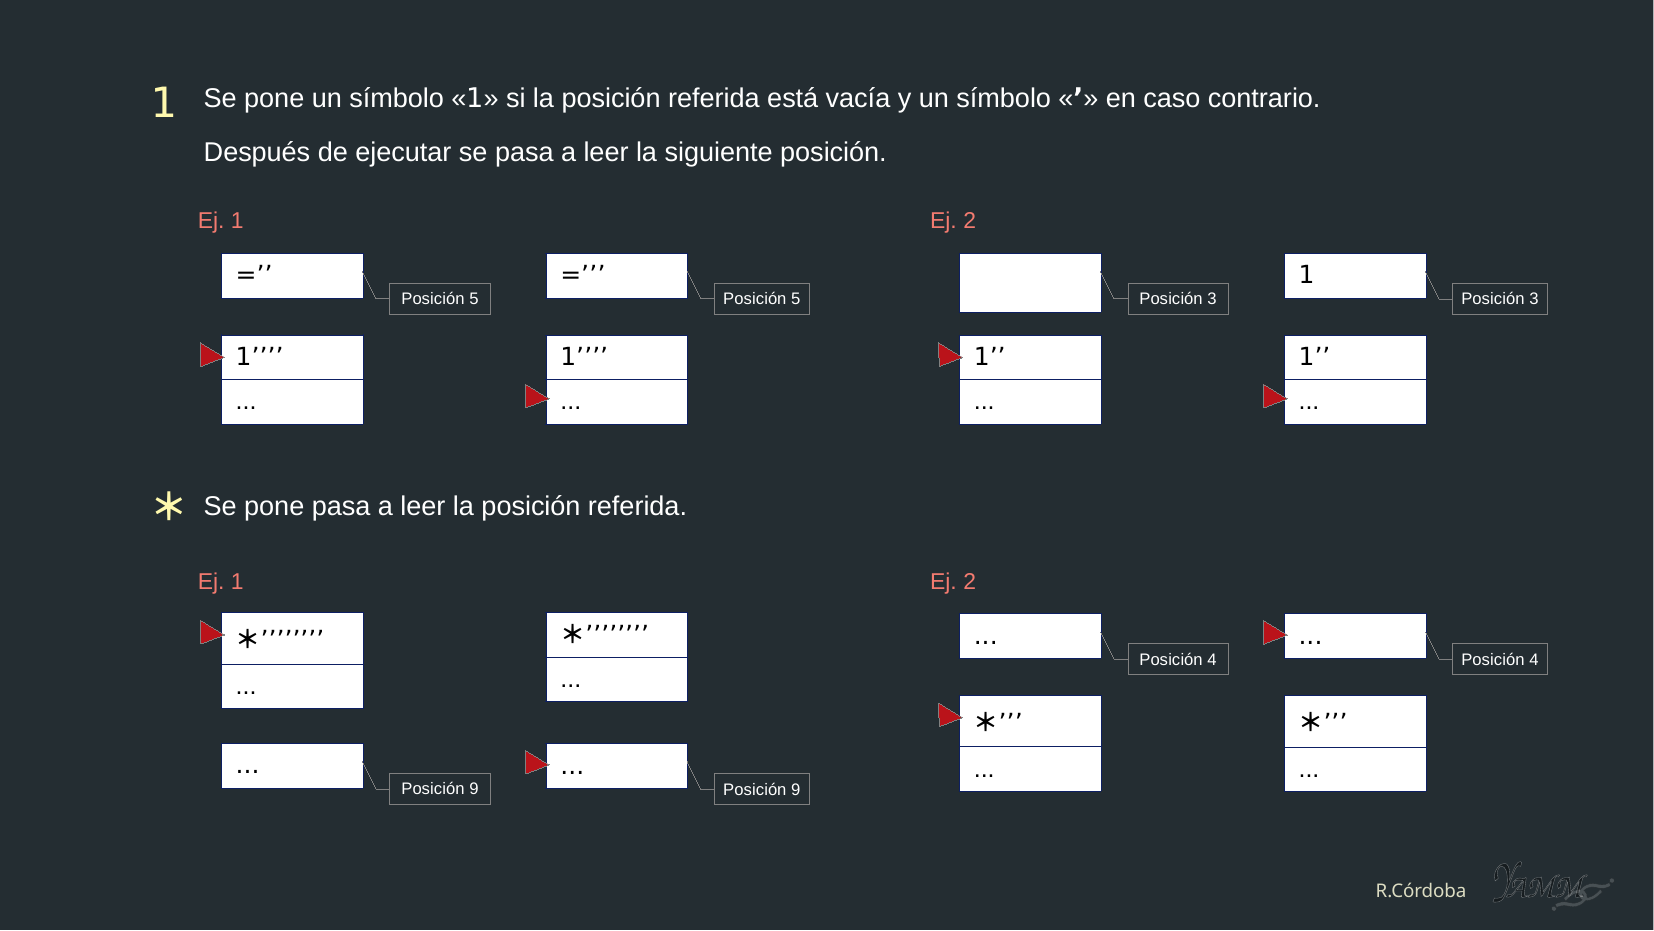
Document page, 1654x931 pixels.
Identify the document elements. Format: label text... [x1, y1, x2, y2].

table_cell ... [547, 380, 687, 424]
text_box [525, 750, 550, 774]
table_cell ... [547, 658, 687, 701]
table_header 1’’ [1285, 336, 1426, 379]
text_box Ej. 2 [915, 561, 992, 602]
table_cell ... [222, 665, 363, 708]
table_cell ... [1285, 748, 1426, 791]
text_box [200, 620, 225, 644]
table_header =’’’ [547, 254, 687, 298]
table_header 1’’ [960, 336, 1101, 379]
text_box [1263, 620, 1288, 645]
table_header ＊’’’ [960, 696, 1101, 746]
table_header 1’’’’ [222, 336, 363, 379]
text_box Posición 3 [1452, 283, 1548, 315]
table_header =’’ [222, 254, 363, 298]
table_cell ... [960, 747, 1101, 791]
text_box Posición 4 [1452, 643, 1548, 675]
table_header ... [1285, 614, 1426, 658]
text_box Ej. 1 [183, 200, 259, 242]
text_box [938, 703, 963, 727]
text_box [938, 342, 963, 367]
text_box ＊ [135, 478, 204, 537]
text_box Se pone pasa a leer la posición referida. [189, 460, 1353, 544]
table_header 1 [1285, 254, 1426, 298]
text_box 1 [135, 70, 193, 135]
text_box Posición 3 [1128, 283, 1229, 315]
text_box [200, 342, 225, 367]
text_box Posición 5 [389, 283, 491, 315]
table_header ＊’’’’’’’’ [222, 613, 363, 664]
text_box Ej. 1 [183, 561, 259, 602]
text_box Ej. 2 [915, 200, 992, 242]
text_box [1263, 384, 1288, 408]
table_cell ... [960, 380, 1101, 424]
text_box Posición 4 [1128, 643, 1229, 675]
table_header [960, 254, 1101, 312]
table_header ... [960, 614, 1101, 658]
text_box Se pone un símbolo «1» si la posición referida está vacía y un símbolo «’» en caso contrario. Después de ejecutar se pasa a leer la siguiente posición. [189, 53, 1353, 175]
text_box [525, 384, 550, 408]
text_box Posición 9 [389, 773, 491, 805]
table_header ＊’’’’’’’’ [547, 613, 687, 657]
table_header ... [547, 744, 687, 788]
text_box Posición 9 [714, 773, 810, 805]
table_cell ... [222, 380, 363, 424]
table_header ... [222, 744, 363, 788]
table_cell ... [1285, 380, 1426, 424]
text_box Posición 5 [714, 283, 810, 315]
table_header 1’’’’ [547, 336, 687, 379]
table_header ＊’’’ [1285, 696, 1426, 747]
